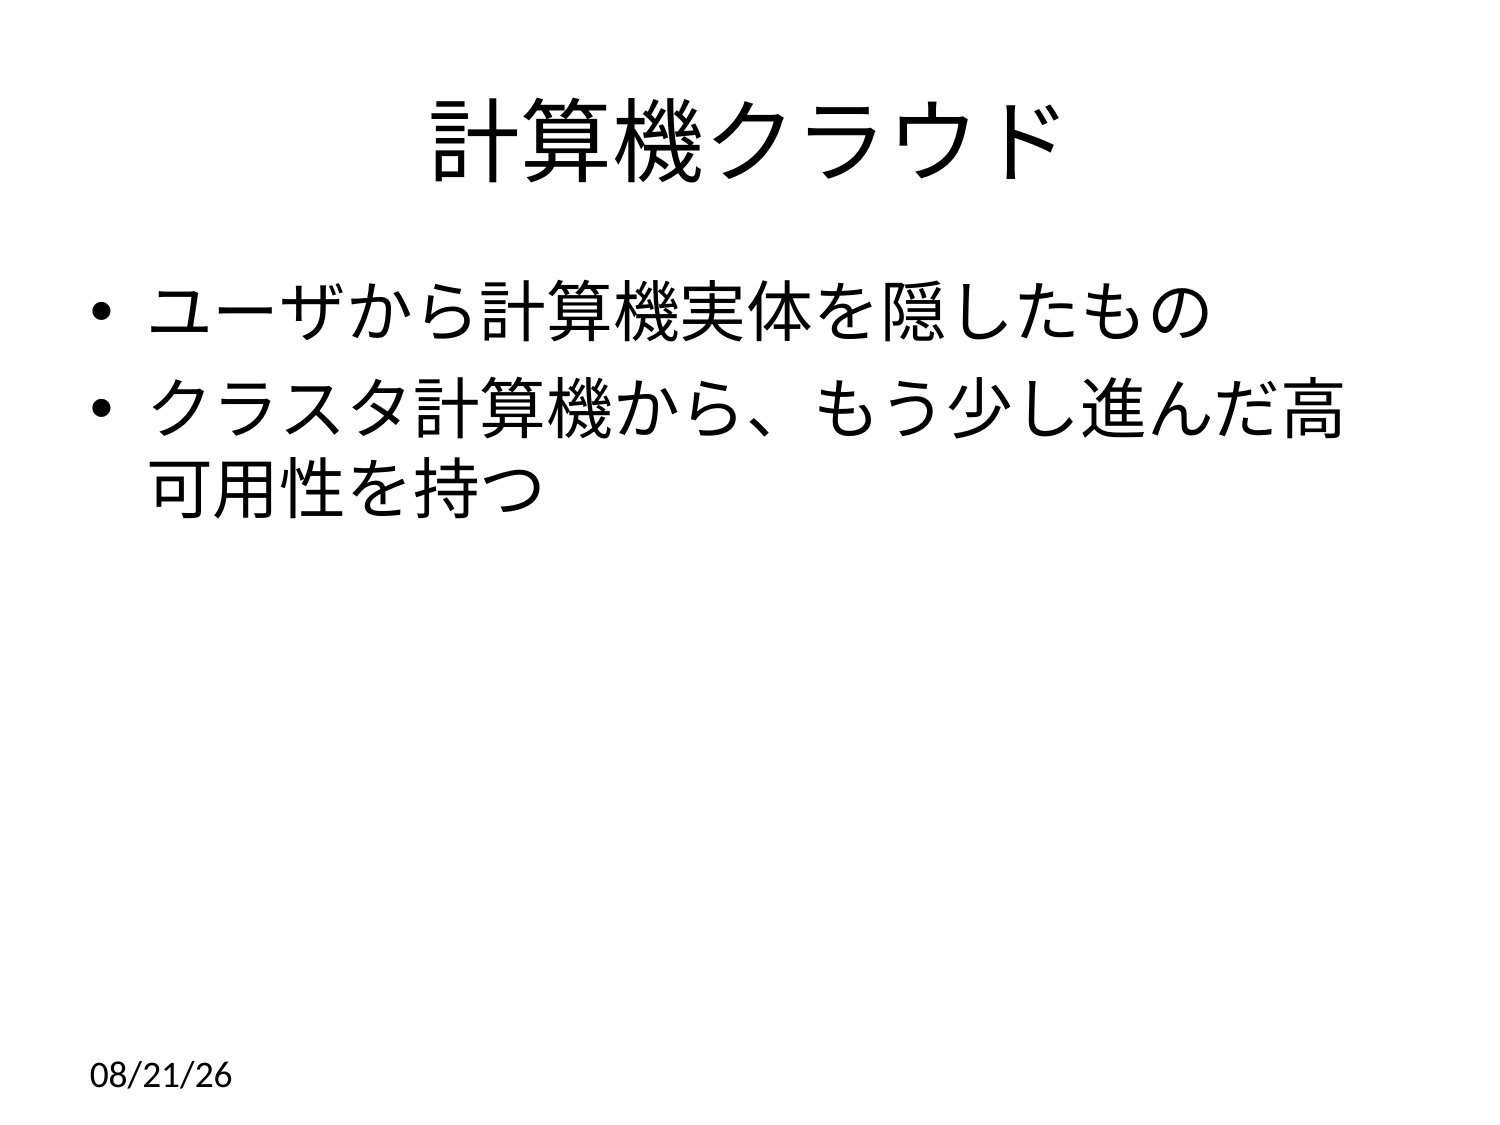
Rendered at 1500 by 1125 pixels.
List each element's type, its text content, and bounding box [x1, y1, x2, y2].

list ユーザから計算機実体を隠したもの クラスタ計算機から、もう少し進んだ高可用性を持つ [75, 262, 1426, 1006]
title 計算機クラウド [75, 21, 1426, 257]
